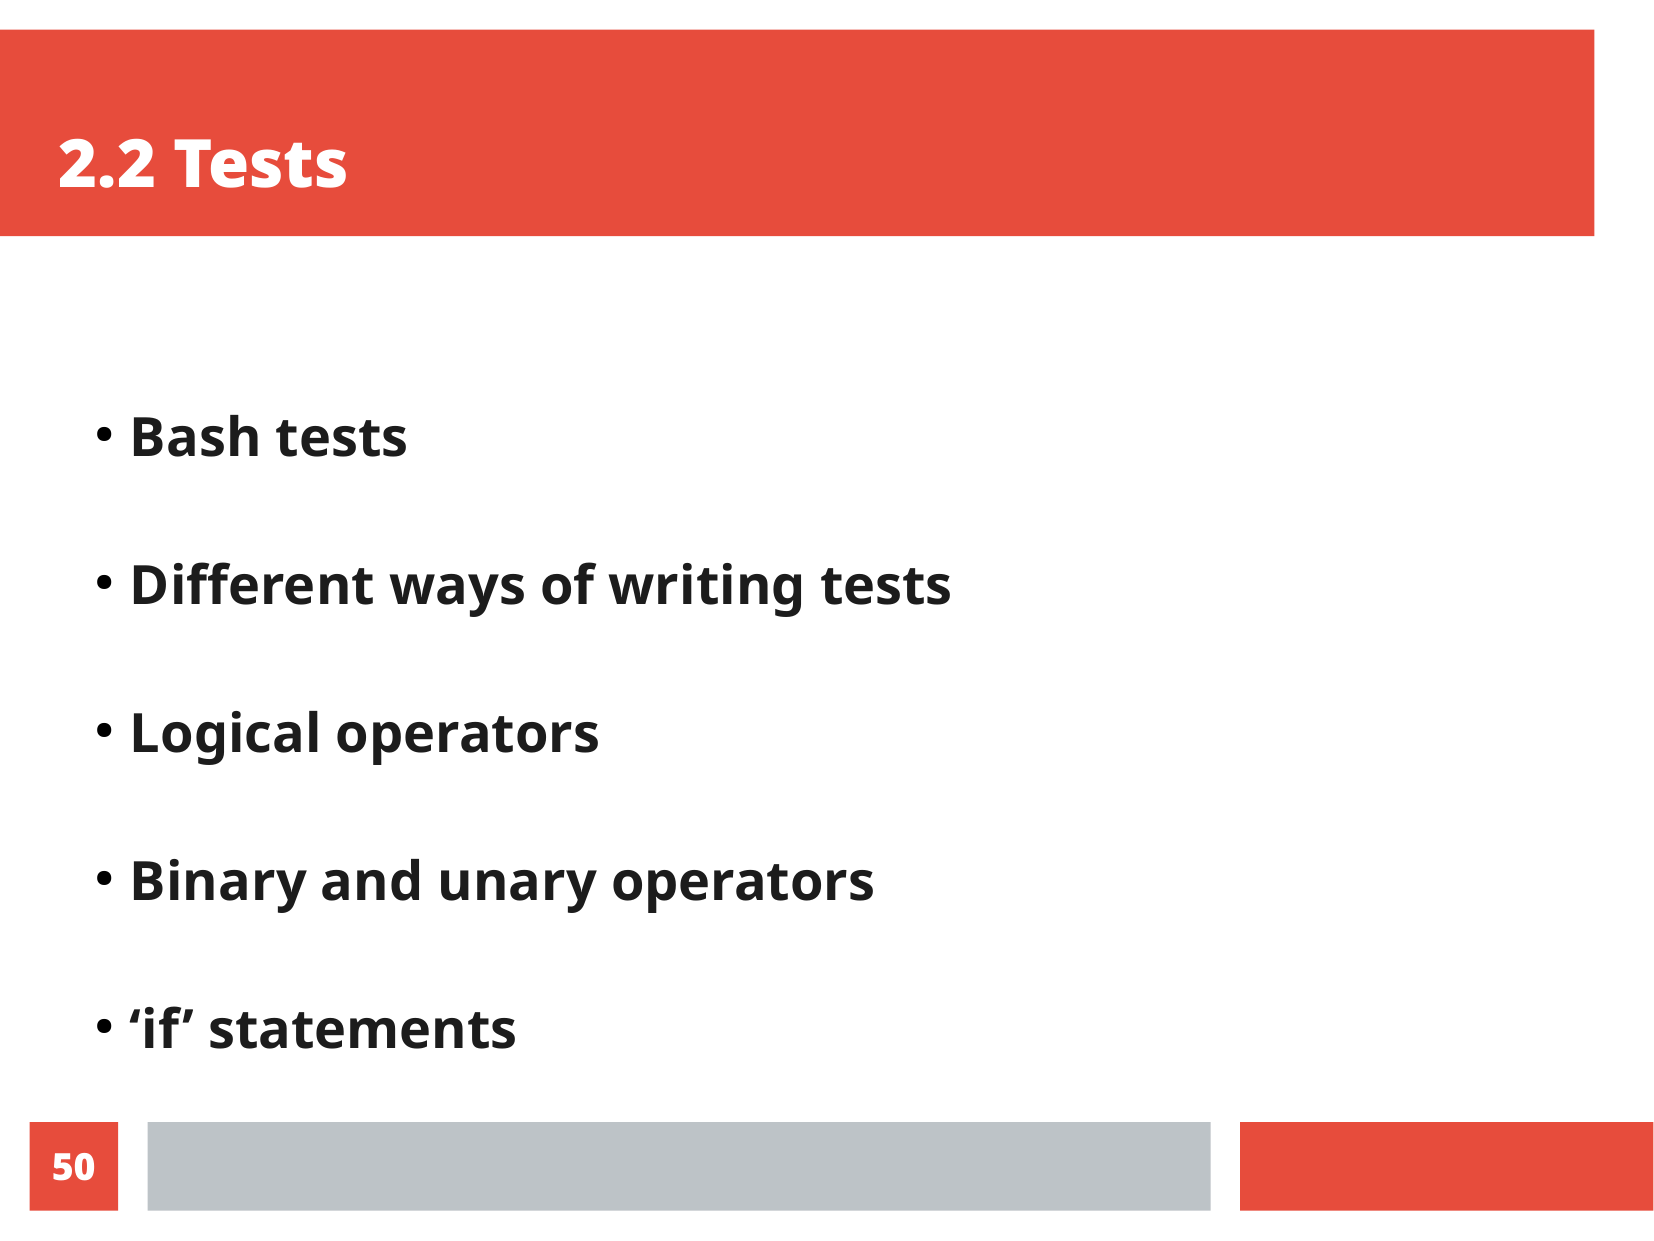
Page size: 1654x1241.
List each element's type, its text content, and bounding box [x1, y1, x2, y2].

subtitle Bash tests Different ways of writing tests Logical operators Binary and unary operators ‘if’ statements [59, 324, 1565, 1093]
title 2.2 Tests [59, 59, 1595, 207]
